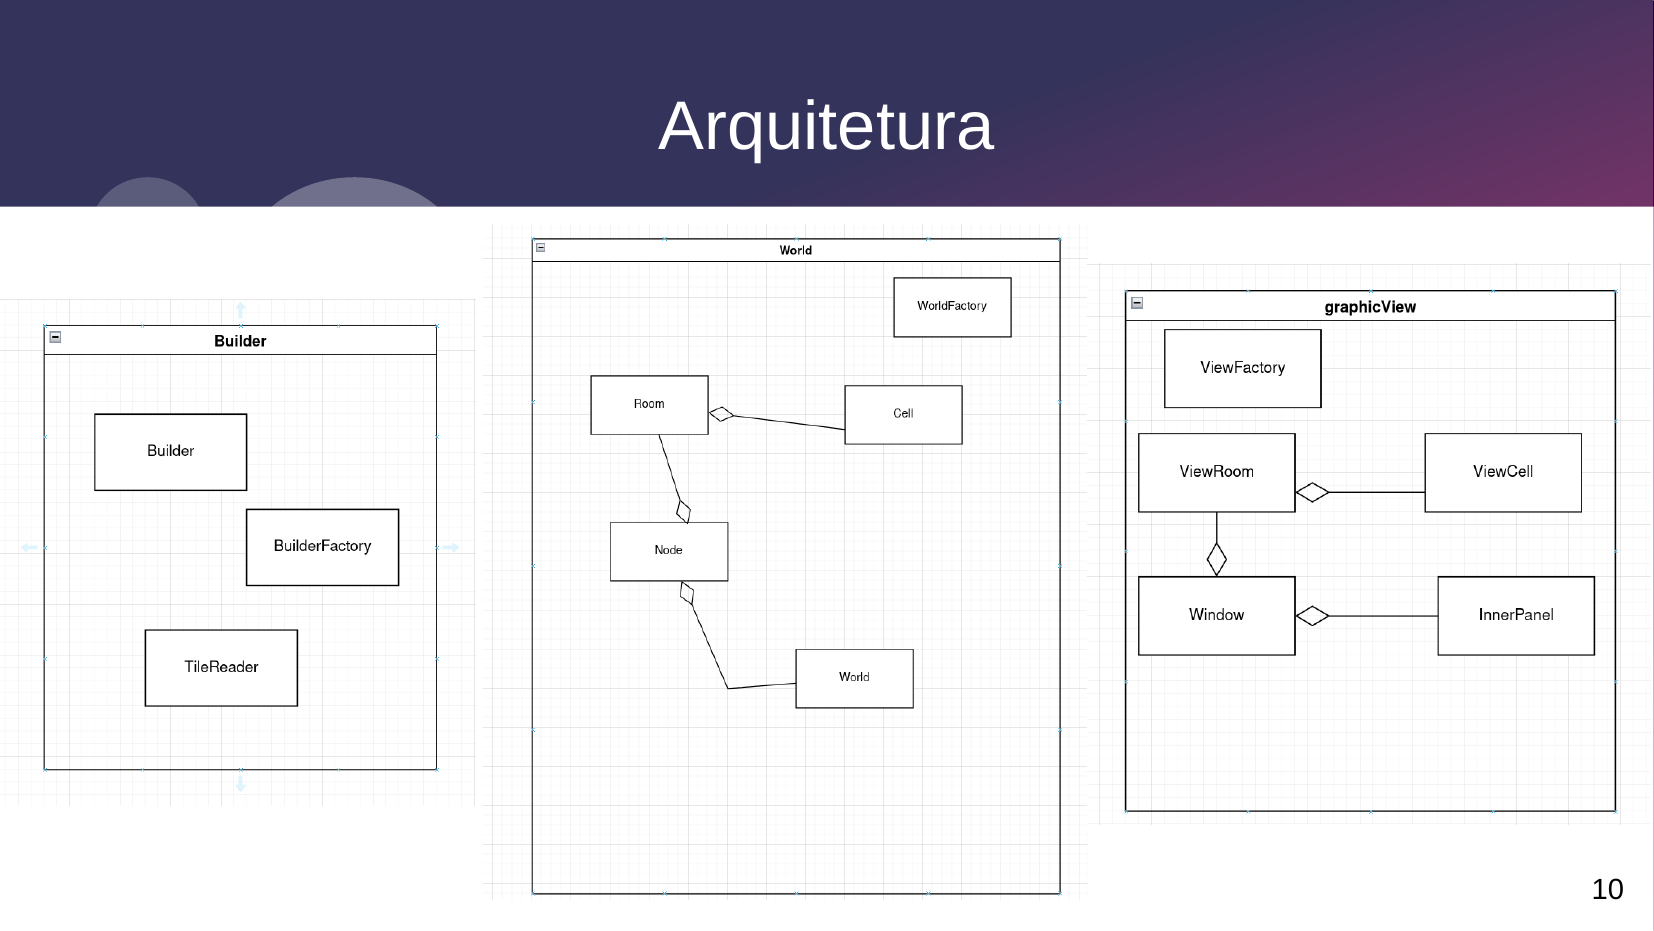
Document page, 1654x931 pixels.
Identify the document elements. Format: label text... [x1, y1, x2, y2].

title Arquitetura [88, 44, 1565, 207]
picture [483, 224, 1651, 901]
picture [0, 299, 476, 806]
